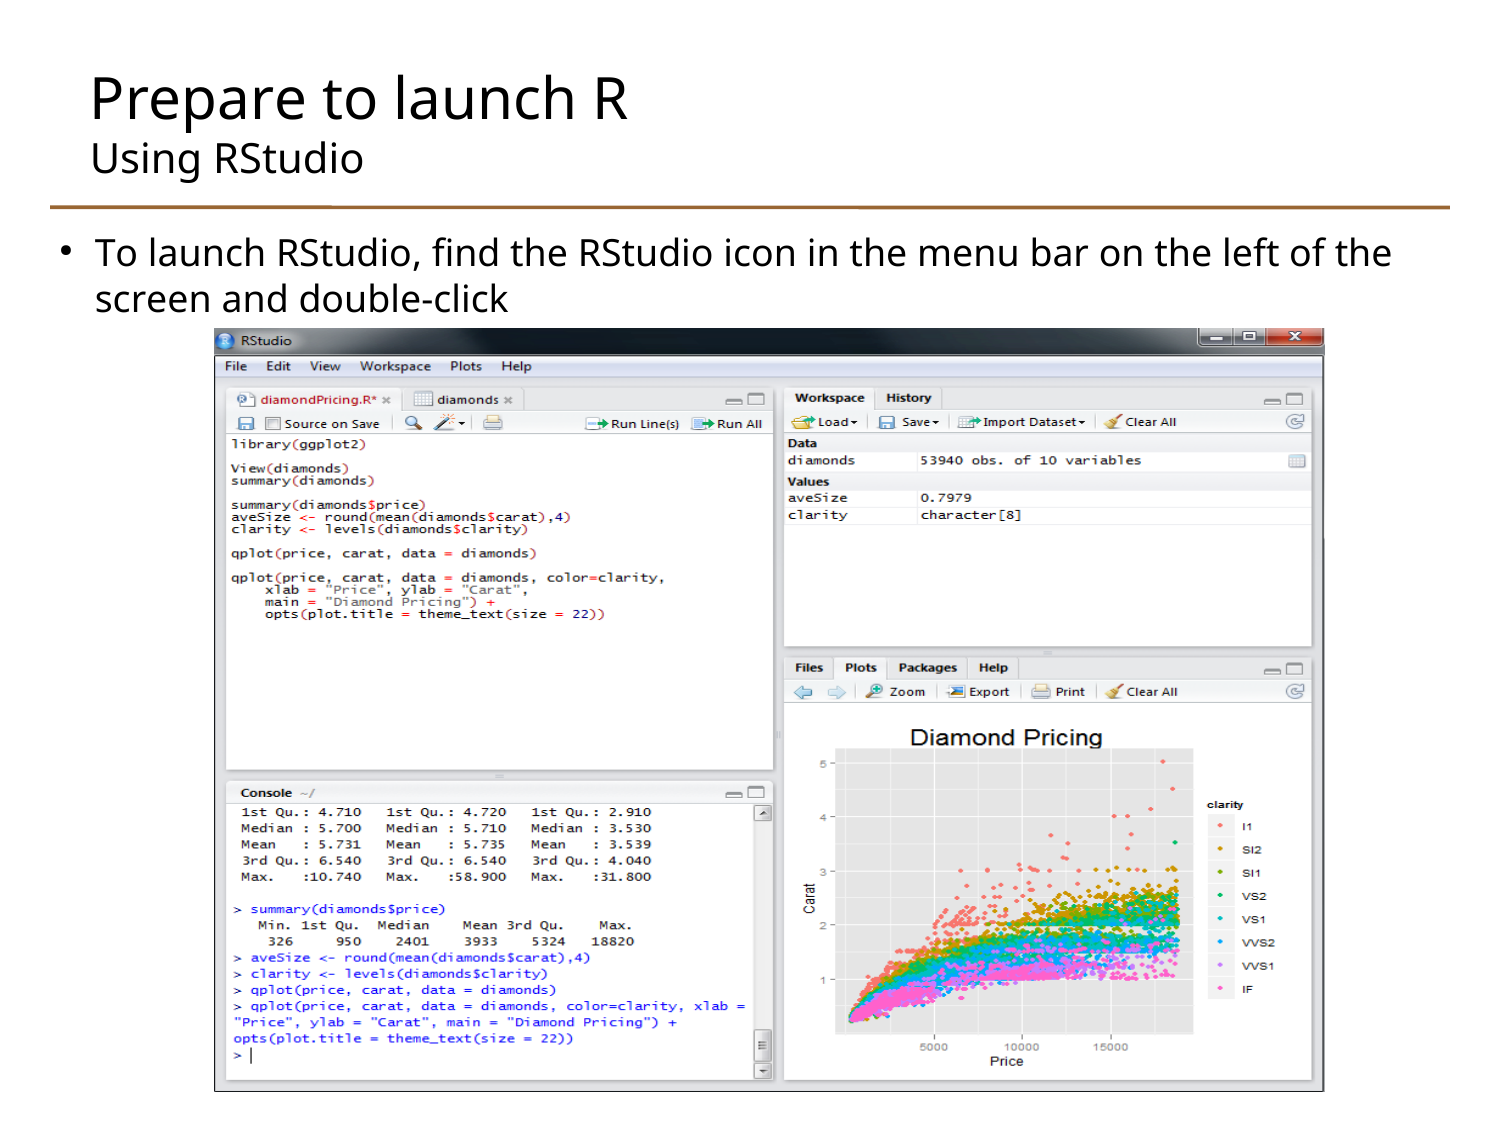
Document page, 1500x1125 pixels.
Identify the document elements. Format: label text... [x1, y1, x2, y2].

list To launch RStudio, find the RStudio icon in the menu bar on the left of the screen and double-click [59, 228, 1406, 971]
text_box Prepare to launch R Using RStudio [75, 27, 1425, 215]
picture [214, 971, 1325, 1092]
